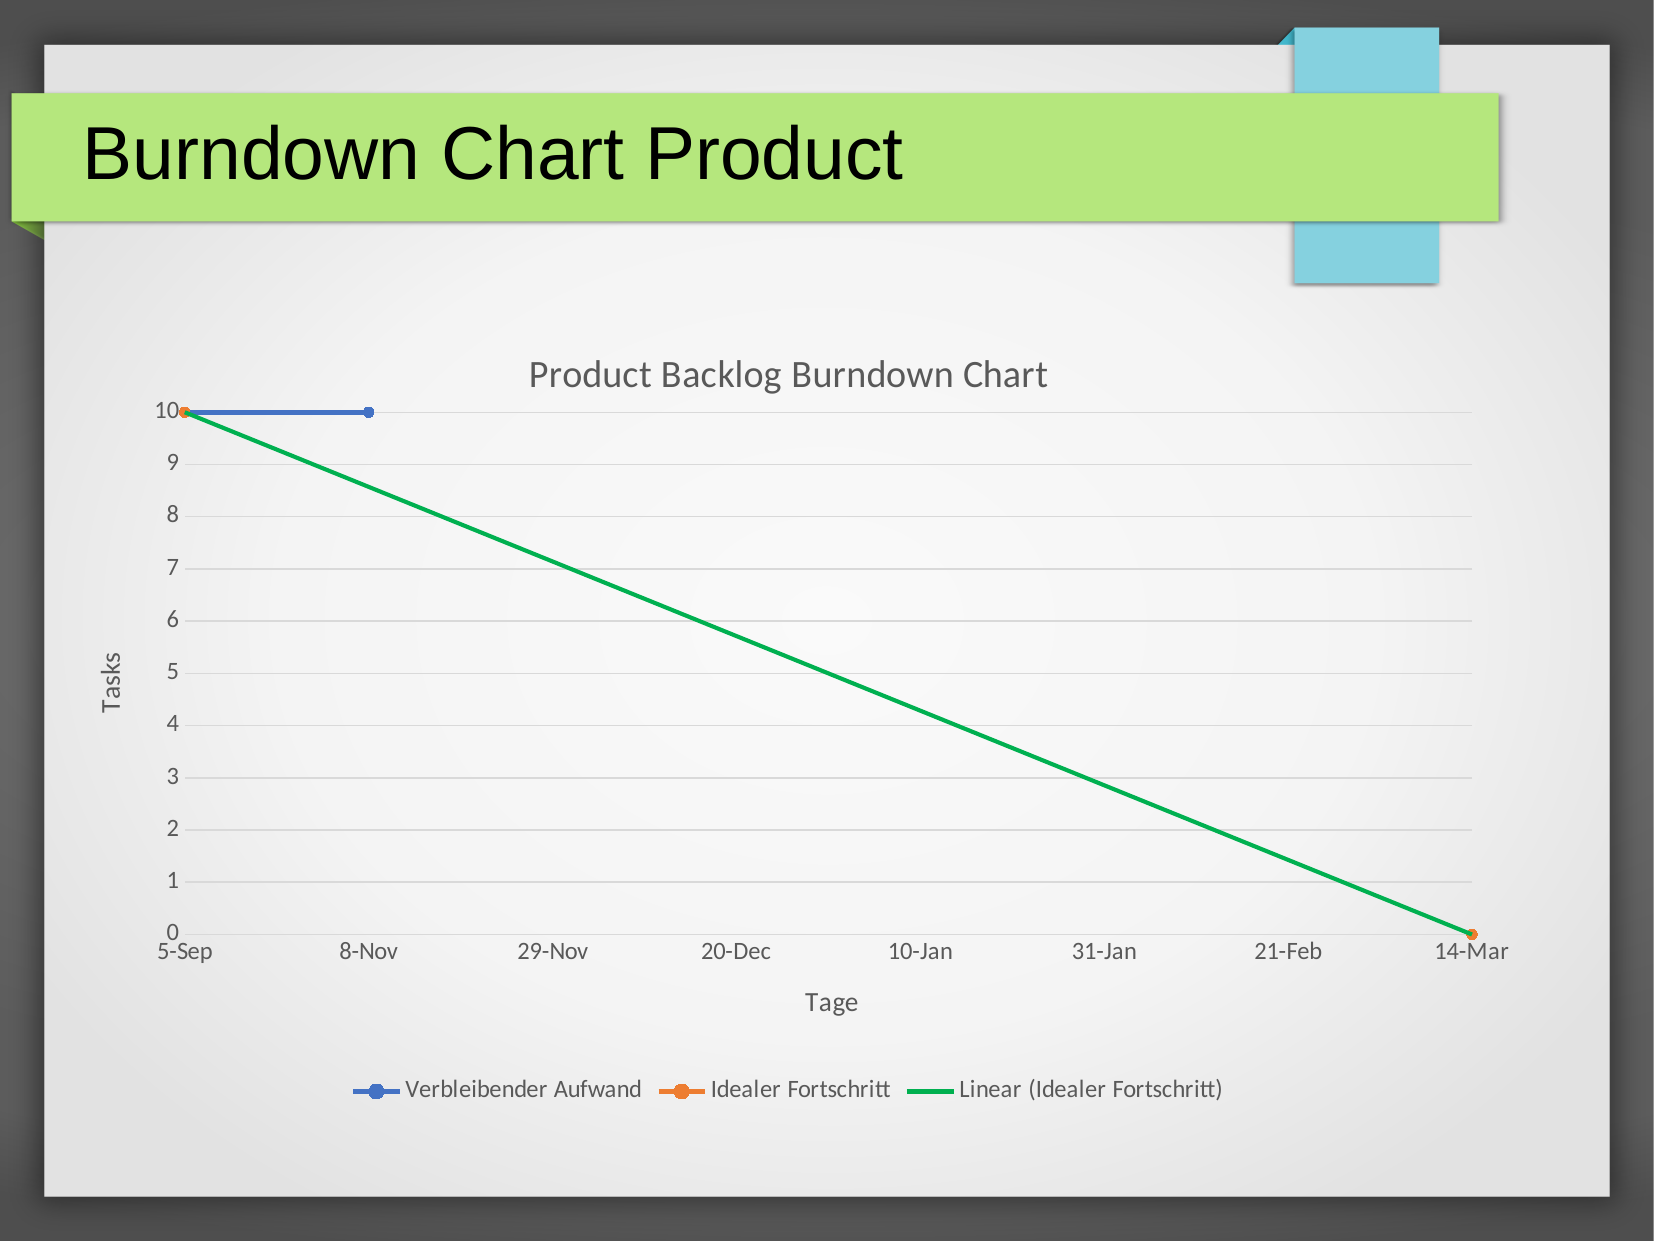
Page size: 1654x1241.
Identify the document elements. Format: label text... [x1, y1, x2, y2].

title Burndown Chart Product [82, 94, 1264, 213]
chart [90, 322, 1510, 1111]
picture [0, 0, 1654, 1241]
